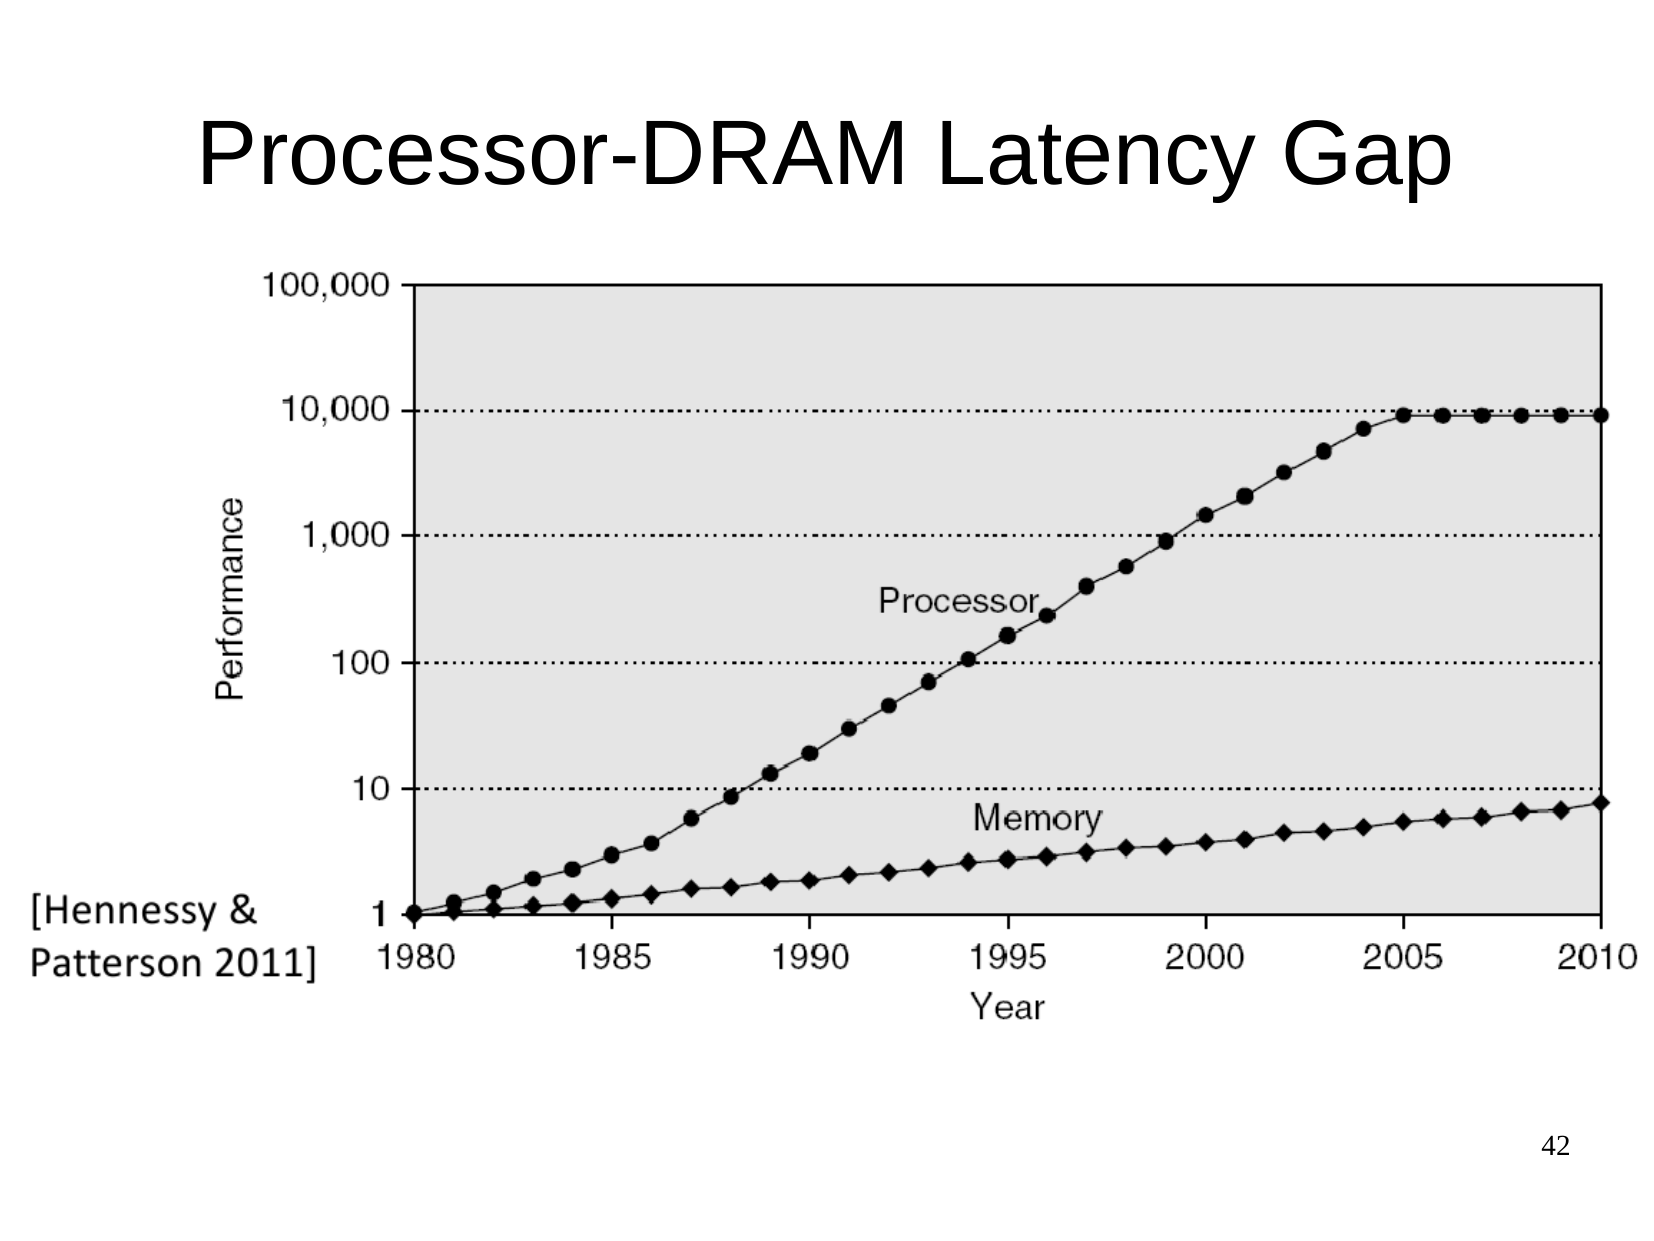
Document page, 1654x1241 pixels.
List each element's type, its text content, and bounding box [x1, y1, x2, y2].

picture [0, 248, 1653, 1039]
title Processor-DRAM Latency Gap [82, 49, 1571, 248]
